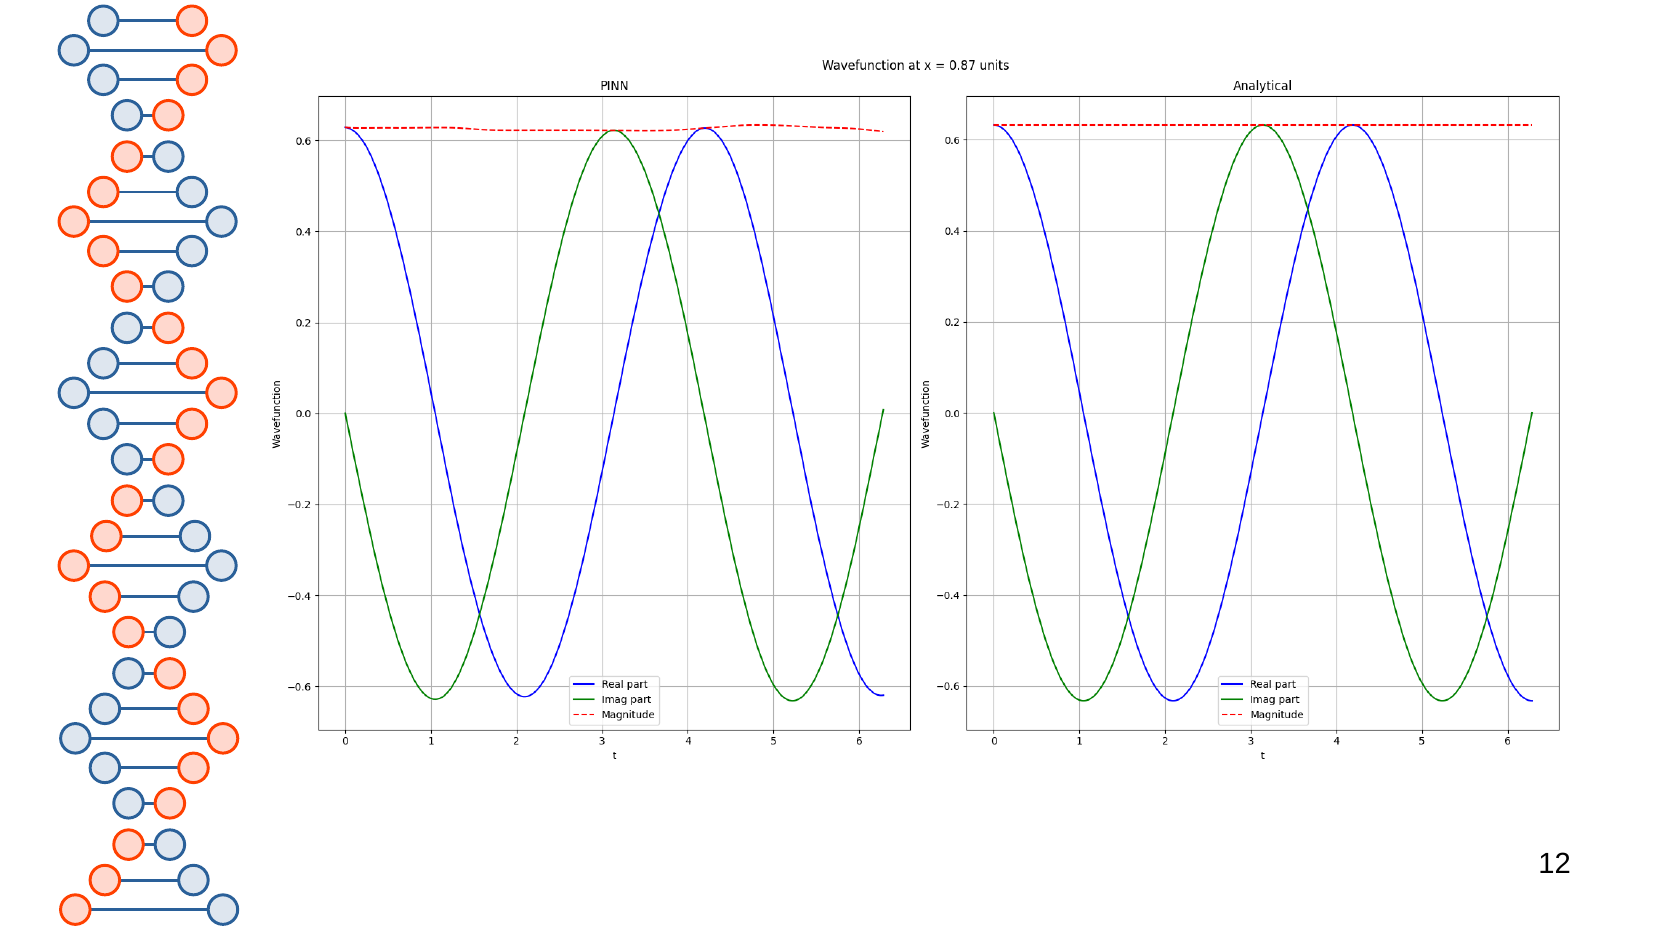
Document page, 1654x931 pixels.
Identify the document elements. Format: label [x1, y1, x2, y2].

picture [265, 52, 1565, 768]
